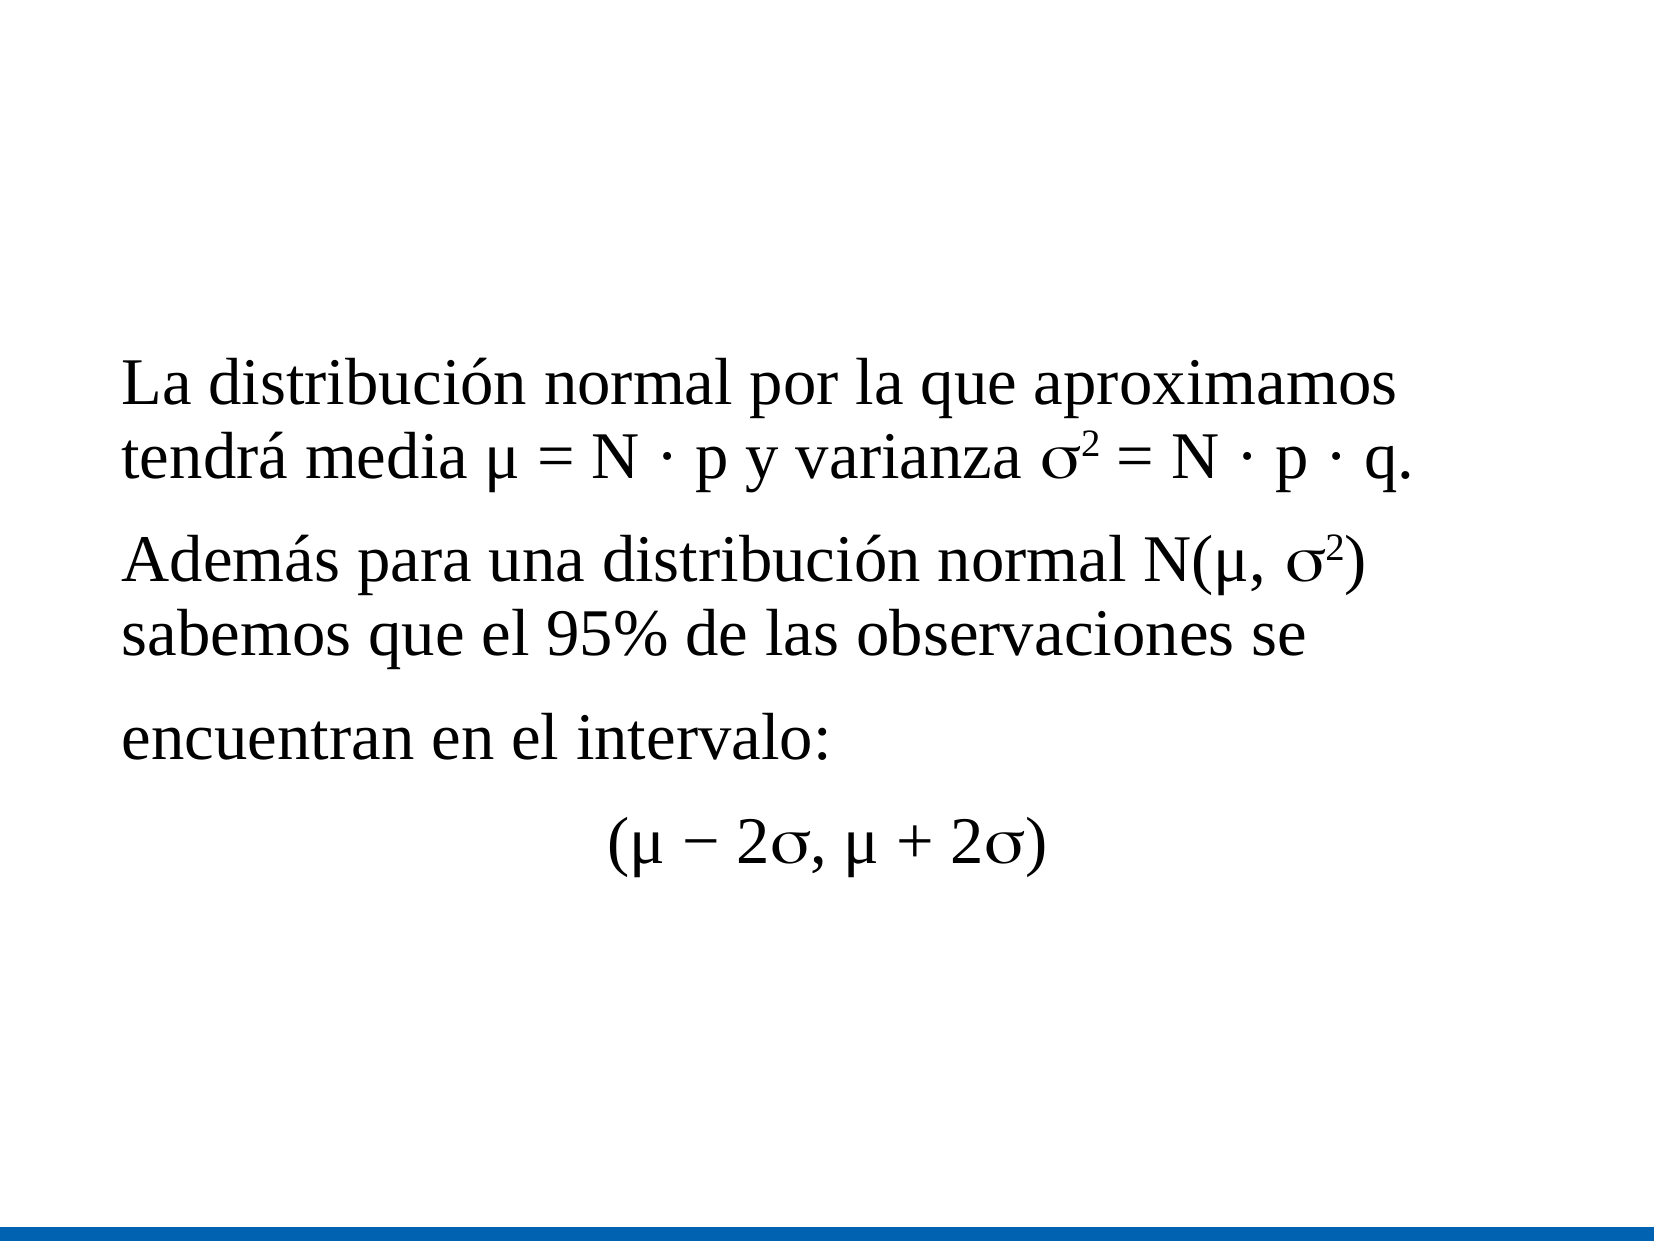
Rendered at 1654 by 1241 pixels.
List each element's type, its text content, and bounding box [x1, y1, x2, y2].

list La distribución normal por la que aproximamos tendrá media μ = N · p y varianza s2 = N · p · q. Además para una distribución normal N(μ, s2) sabemos que el 95% de las observaciones se encuentran en el intervalo: (μ − 2s, μ + 2s) [121, 344, 1534, 1149]
